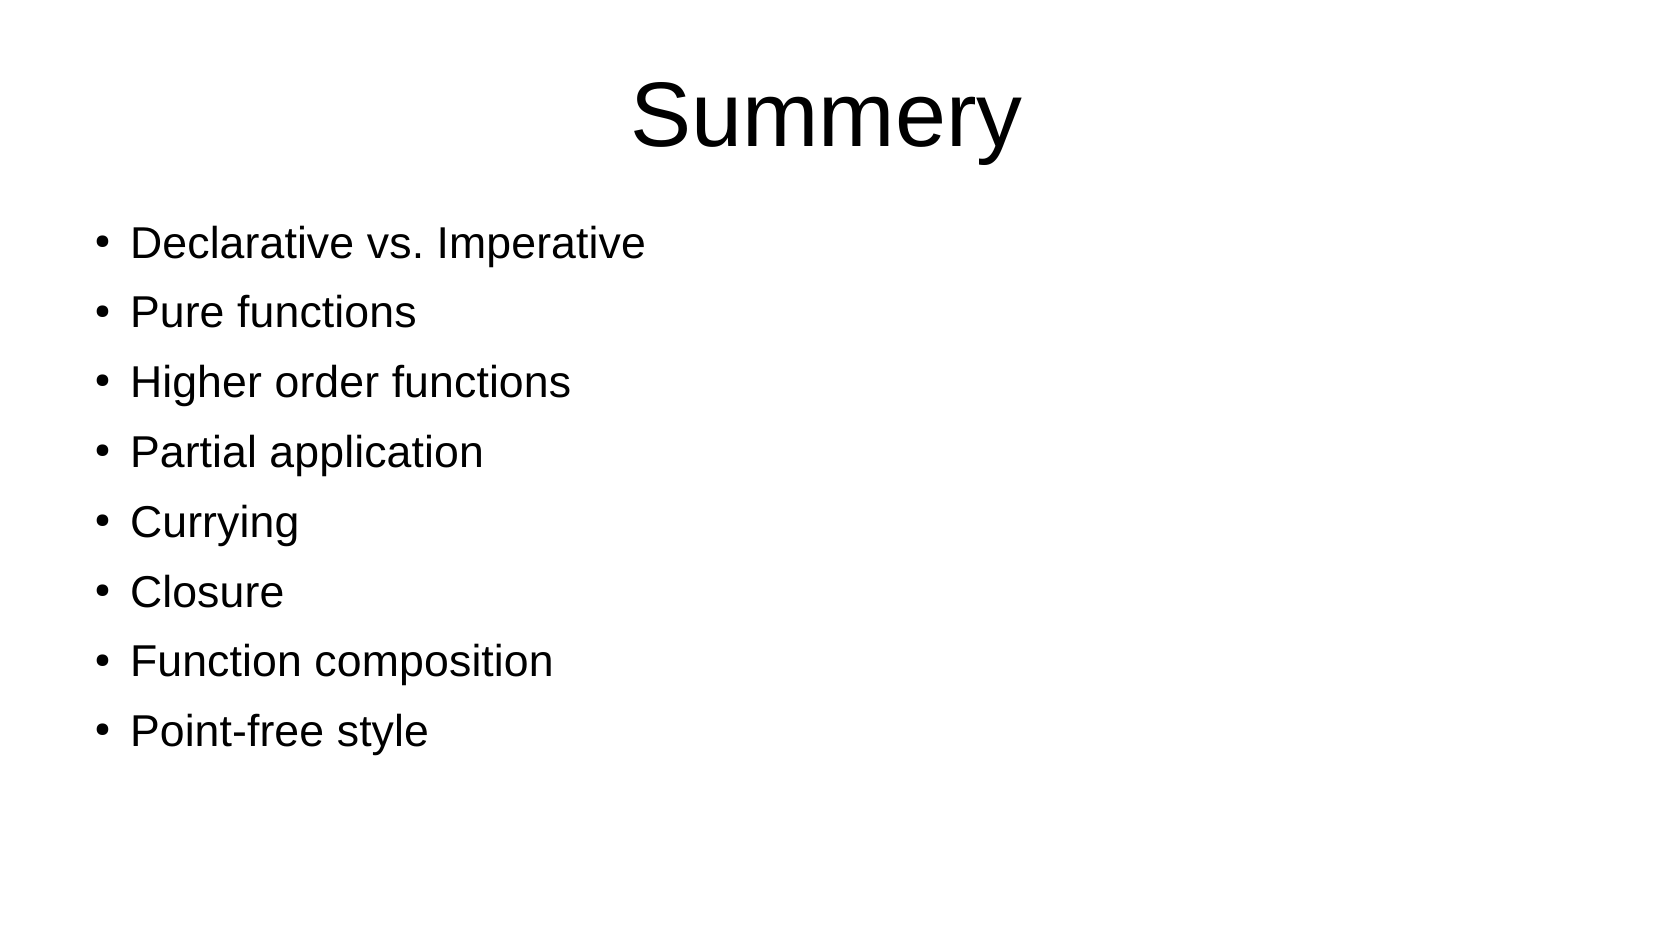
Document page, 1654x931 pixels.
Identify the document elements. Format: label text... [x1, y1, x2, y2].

list Declarative vs. Imperative Pure functions Higher order functions Partial application Currying Closure Function composition Point-free style [82, 217, 1571, 758]
title Summery [82, 37, 1571, 193]
